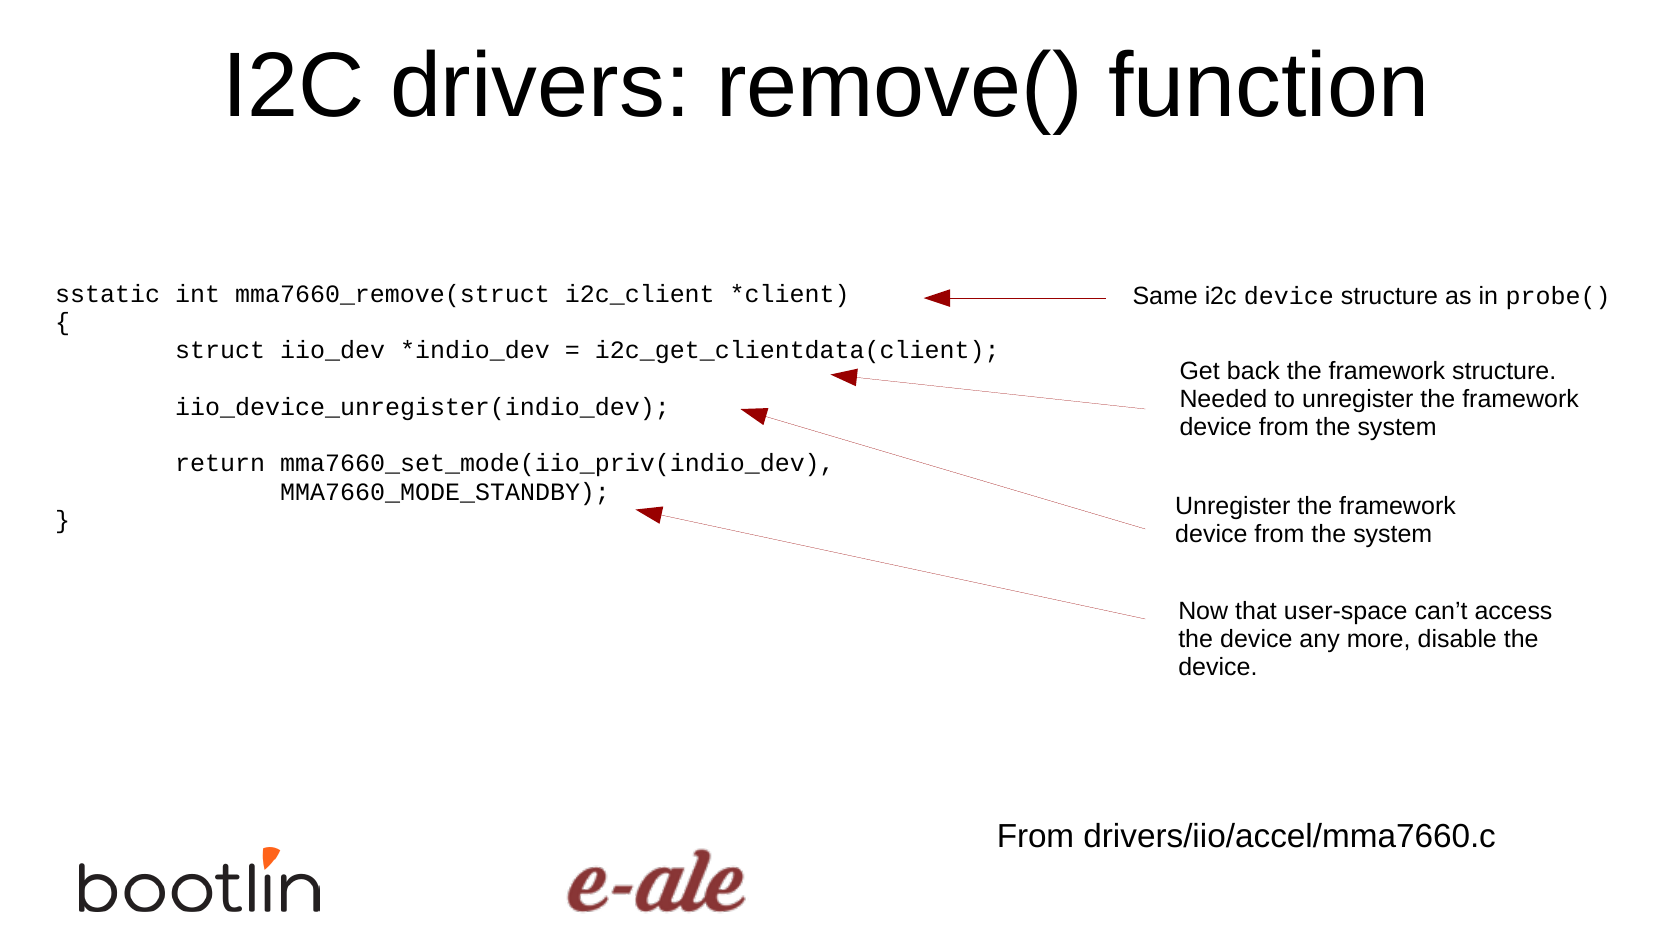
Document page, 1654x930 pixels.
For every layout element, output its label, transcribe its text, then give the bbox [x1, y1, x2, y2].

text_box Get back the framework structure. Needed to unregister the framework device from the system [1164, 349, 1600, 448]
title I2C drivers: remove() function [82, 7, 1571, 163]
text_box sstatic int mma7660_remove(struct i2c_client *client) { struct iio_dev *indio_dev = i2c_get_clientdata(client); iio_device_unregister(indio_dev); return mma7660_set_mode(iio_priv(indio_dev), MMA7660_MODE_STANDBY); } [40, 274, 1021, 755]
text_box Same i2c device structure as in probe() [1117, 273, 1626, 320]
text_box Unregister the framework device from the system [1160, 484, 1596, 560]
text_box Now that user-space can’t access the device any more, disable the device. [1163, 589, 1599, 688]
picture [565, 847, 749, 915]
text_box From drivers/iio/accel/mma7660.c [982, 810, 1606, 886]
picture [79, 847, 320, 912]
